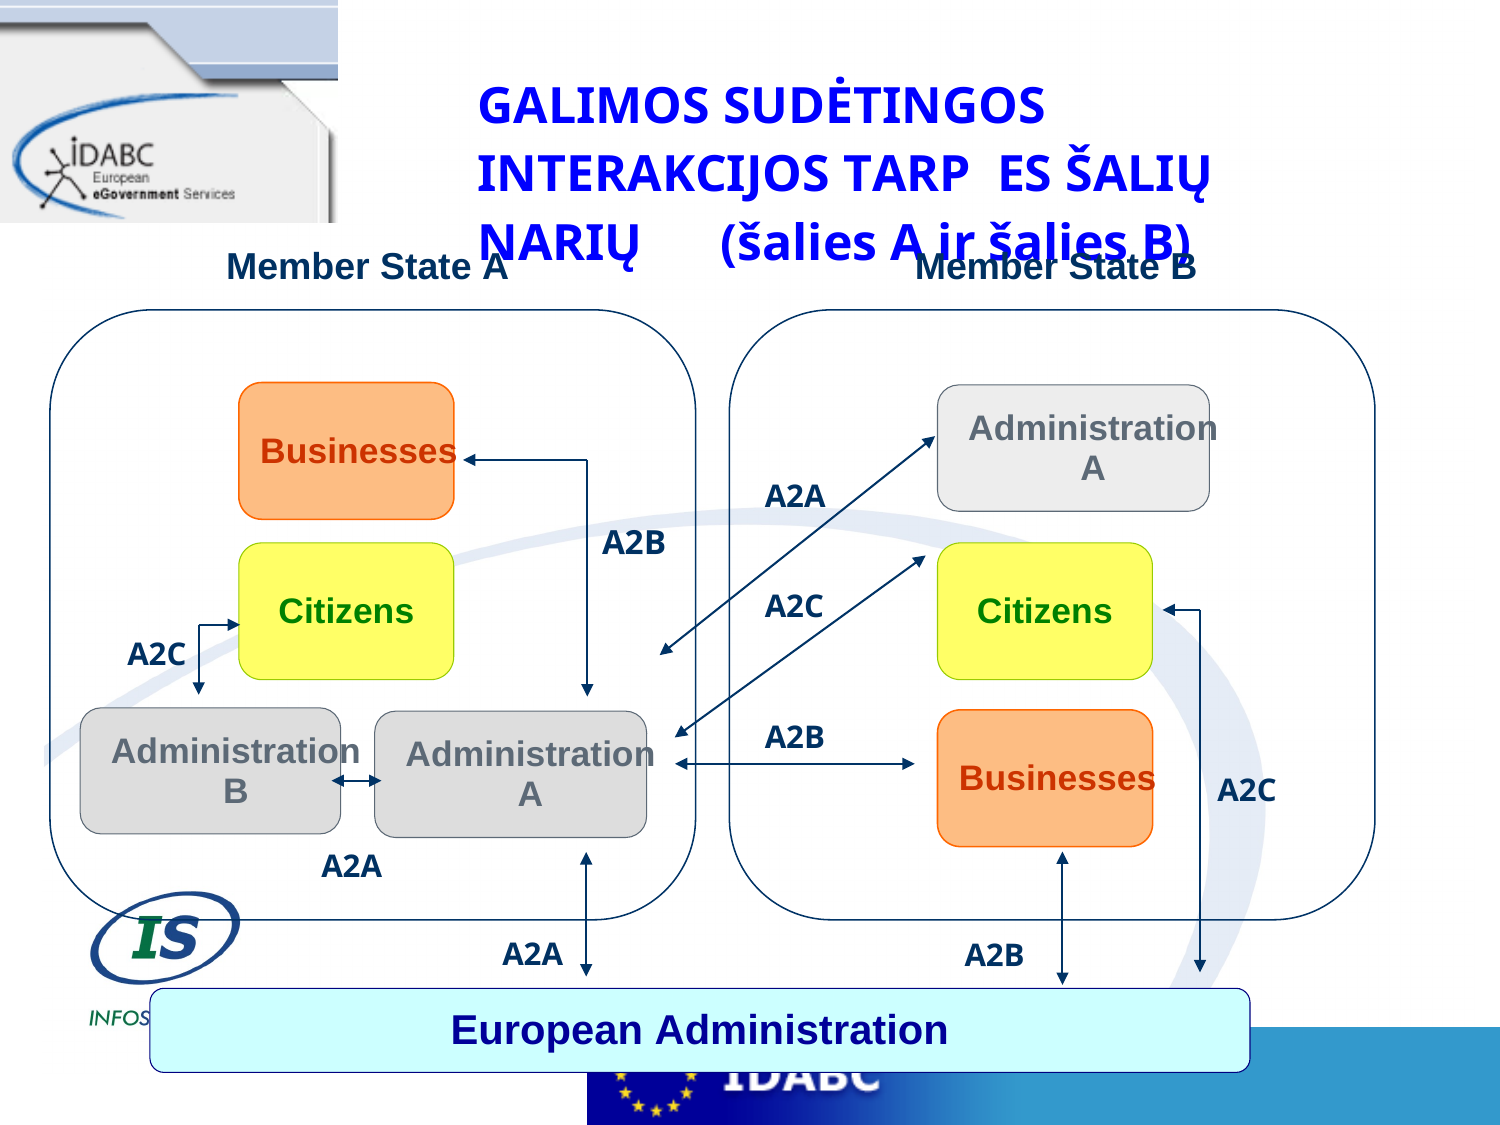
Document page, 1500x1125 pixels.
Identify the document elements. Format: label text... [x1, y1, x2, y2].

text_box A2A [487, 924, 579, 983]
text_box Administration B [80, 707, 341, 834]
text_box Businesses [238, 382, 454, 520]
text_box A2C [750, 575, 840, 635]
text_box Citizens [238, 542, 454, 680]
text_box A2B [949, 924, 1041, 984]
text_box Citizens [937, 542, 1153, 680]
text_box Administration A [937, 384, 1210, 512]
text_box Member State A [211, 237, 525, 295]
text_box A2A [749, 466, 841, 526]
text_box A2B [750, 707, 841, 763]
text_box Administration A [374, 711, 647, 838]
picture [0, 0, 1500, 1125]
text_box A2C [820, 620, 840, 635]
text_box Member State B [900, 237, 1213, 295]
text_box Businesses [937, 709, 1153, 847]
text_box A2B [588, 511, 682, 573]
text_box GALIMOS SUDĖTINGOS INTERAKCIJOS TARP ES ŠALIŲ NARIŲ (šalies A ir šalies B) [462, 62, 1400, 185]
text_box A2C [1202, 759, 1292, 819]
text_box A2C [112, 624, 198, 683]
text_box A2A [306, 836, 398, 895]
text_box European Administration [149, 988, 1251, 1073]
